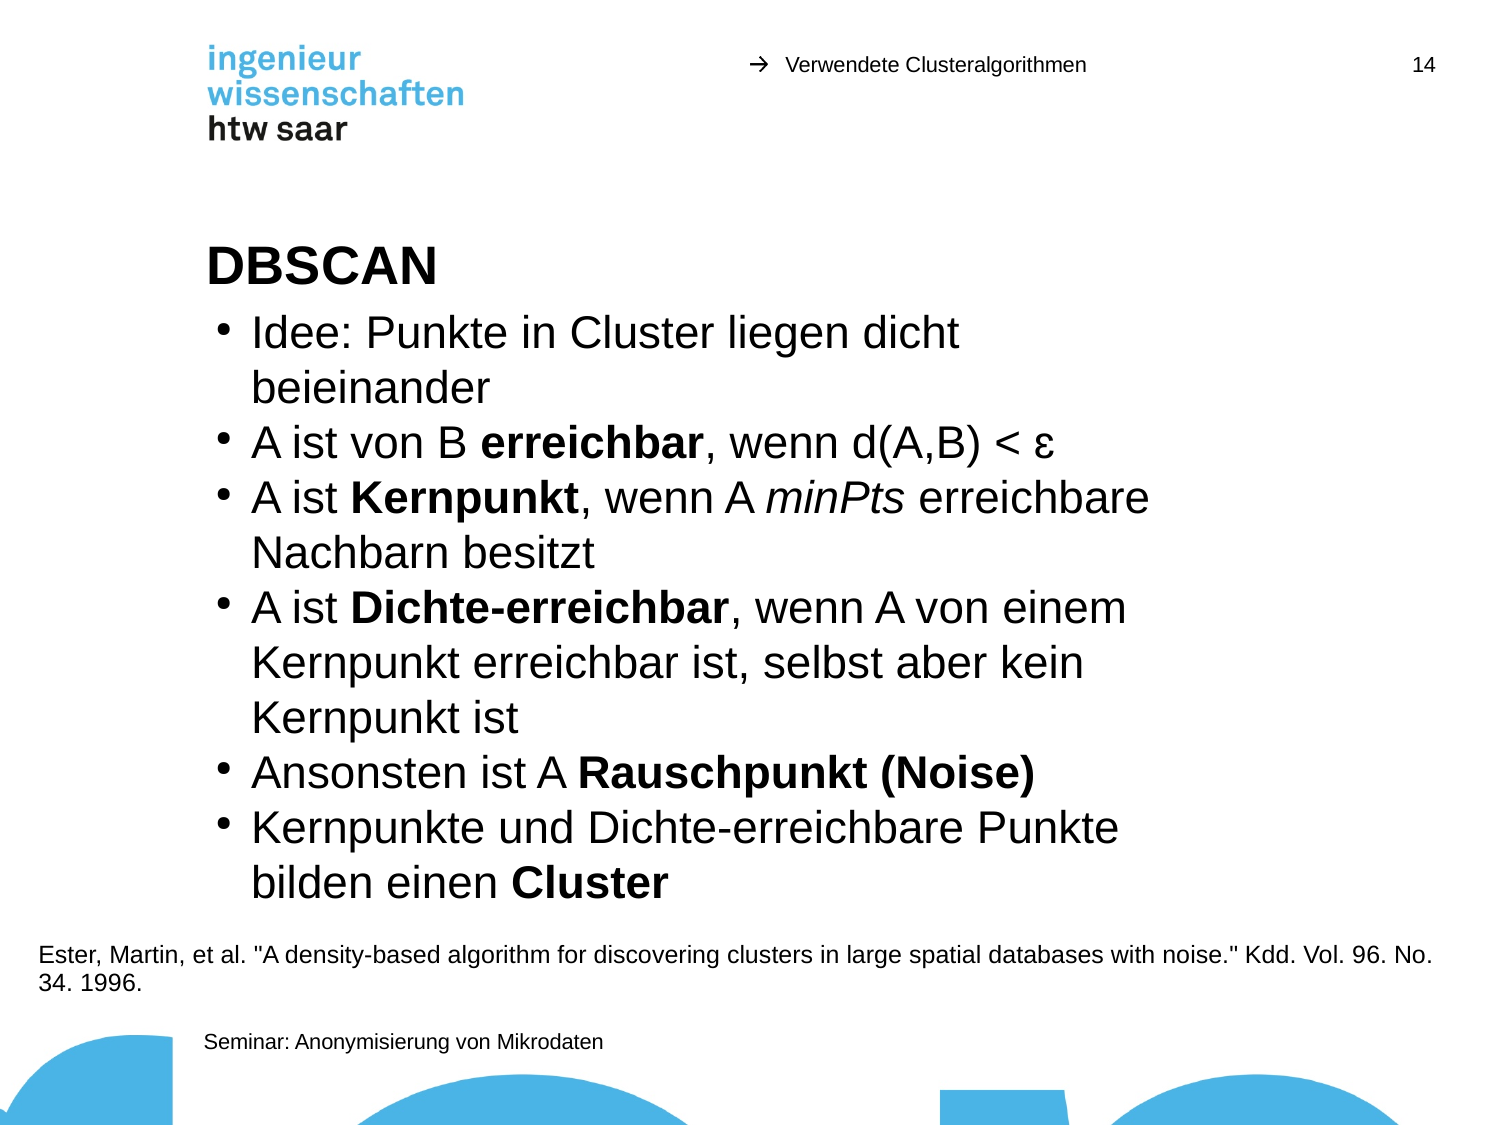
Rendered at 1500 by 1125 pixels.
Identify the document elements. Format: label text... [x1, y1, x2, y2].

text_box Idee: Punkte in Cluster liegen dicht beieinander A ist von B erreichbar, wenn d(A,B) < ɛ A ist Kernpunkt, wenn A minPts erreichbare Nachbarn besitzt A ist Dichte-erreichbar, wenn A von einem Kernpunkt erreichbar ist, selbst aber kein Kernpunkt ist Ansonsten ist A Rauschpunkt (Noise) Kernpunkte und Dichte-erreichbare Punkte bilden einen Cluster [200, 295, 1217, 378]
picture [0, 0, 1500, 1125]
text_box Ester, Martin, et al. "A density-based algorithm for discovering clusters in large spatial databases with noise." Kdd. Vol. 96. No. 34. 1996. [23, 933, 1489, 1004]
text_box DBSCAN [200, 224, 1270, 324]
slide_number Verwendete Clusteralgorithmen [779, 34, 1312, 94]
footer Seminar: Anonymisierung von Mikrodaten [200, 1011, 676, 1072]
slide_number <Nummer> [1341, 34, 1442, 94]
